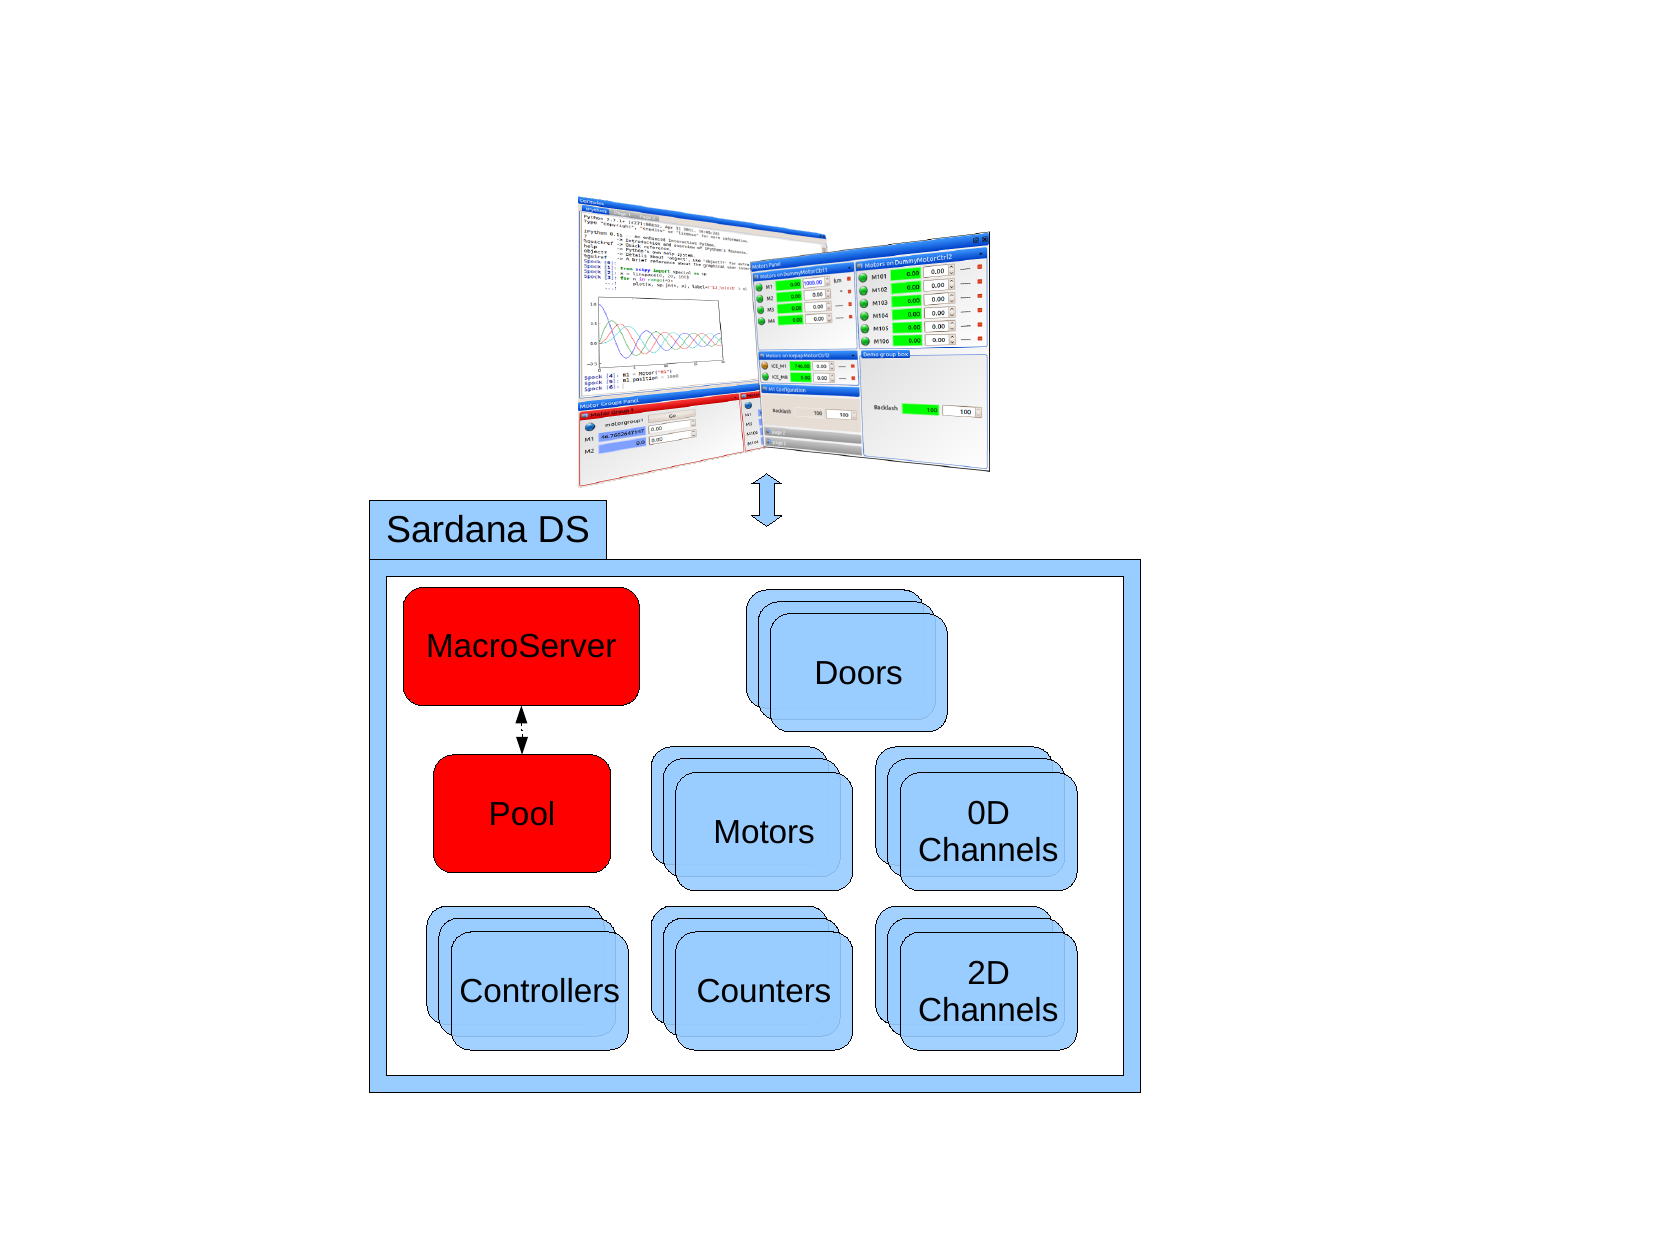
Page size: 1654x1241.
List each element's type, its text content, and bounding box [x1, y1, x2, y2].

text_box 0D Channels [900, 772, 1078, 891]
text_box Counters [675, 931, 853, 1051]
text_box [369, 559, 1141, 1093]
text_box MacroServer [403, 587, 640, 706]
text_box Doors [770, 613, 948, 732]
text_box Motors [675, 772, 853, 891]
text_box Pool [433, 754, 611, 873]
picture [550, 196, 990, 488]
text_box Controllers [451, 931, 629, 1051]
text_box Sardana DS [369, 500, 607, 560]
text_box [751, 488, 782, 527]
text_box 2D Channels [900, 932, 1078, 1051]
